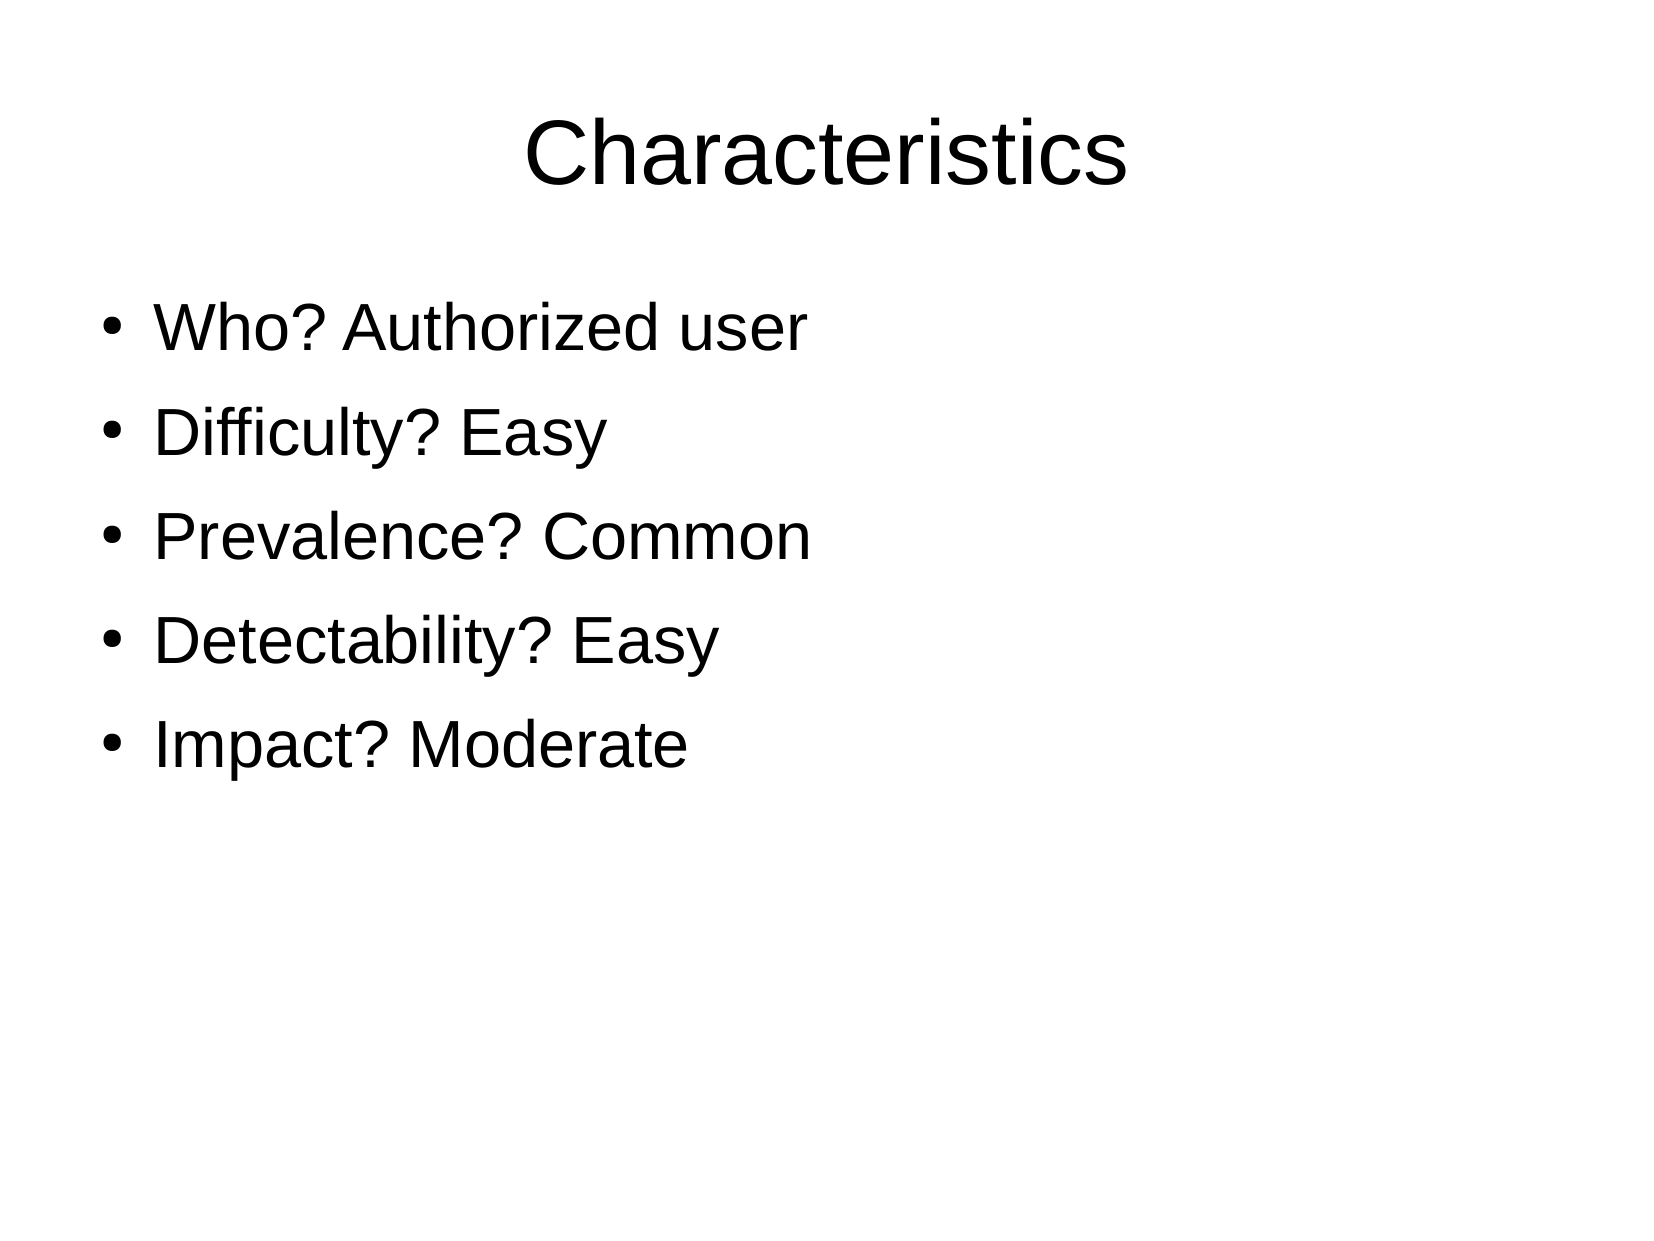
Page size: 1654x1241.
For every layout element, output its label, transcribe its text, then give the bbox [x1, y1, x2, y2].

list Who? Authorized user Difficulty? Easy Prevalence? Common Detectability? Easy Impact? Moderate [82, 290, 1538, 1010]
title Characteristics [82, 49, 1571, 257]
